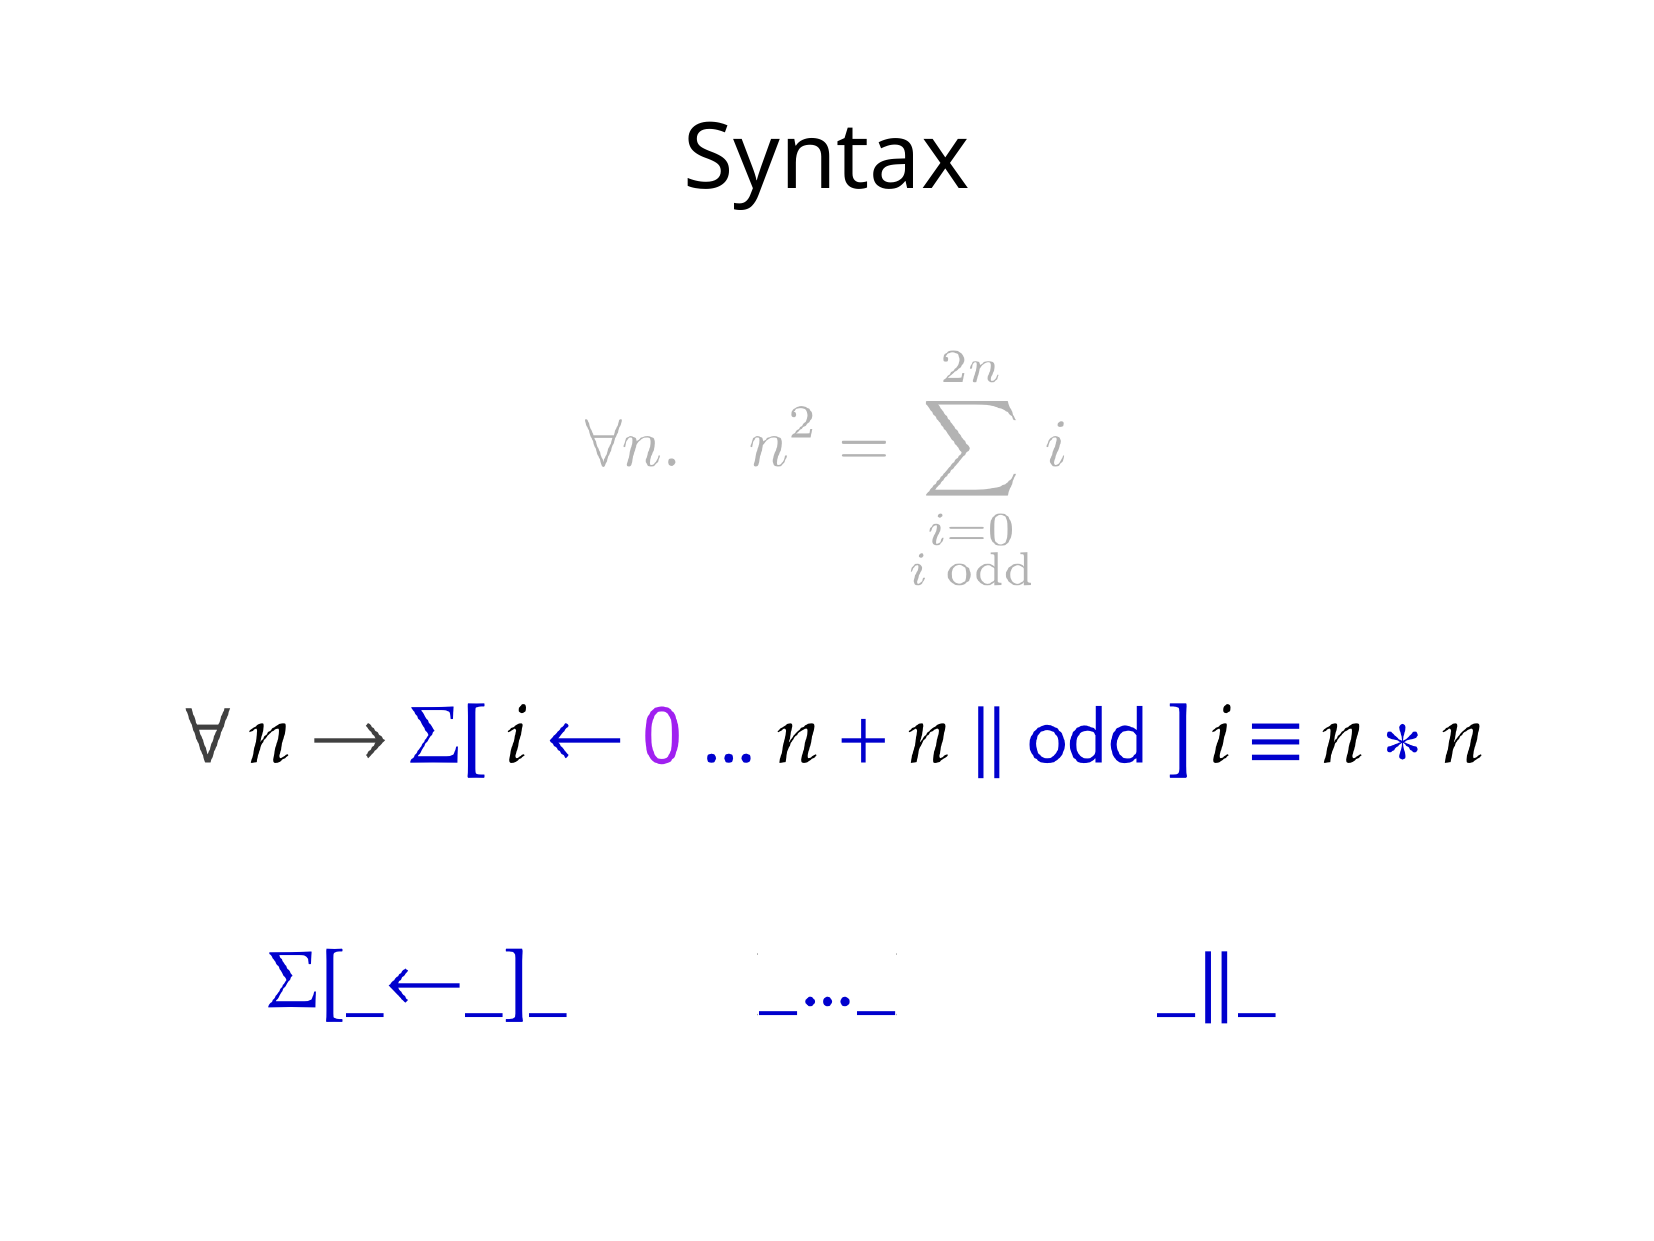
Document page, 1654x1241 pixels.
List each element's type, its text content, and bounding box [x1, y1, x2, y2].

text_box [531, 318, 1182, 638]
picture [757, 950, 897, 1026]
title Syntax [82, 49, 1571, 257]
picture [178, 700, 1488, 786]
picture [265, 947, 567, 1029]
picture [1156, 947, 1276, 1028]
